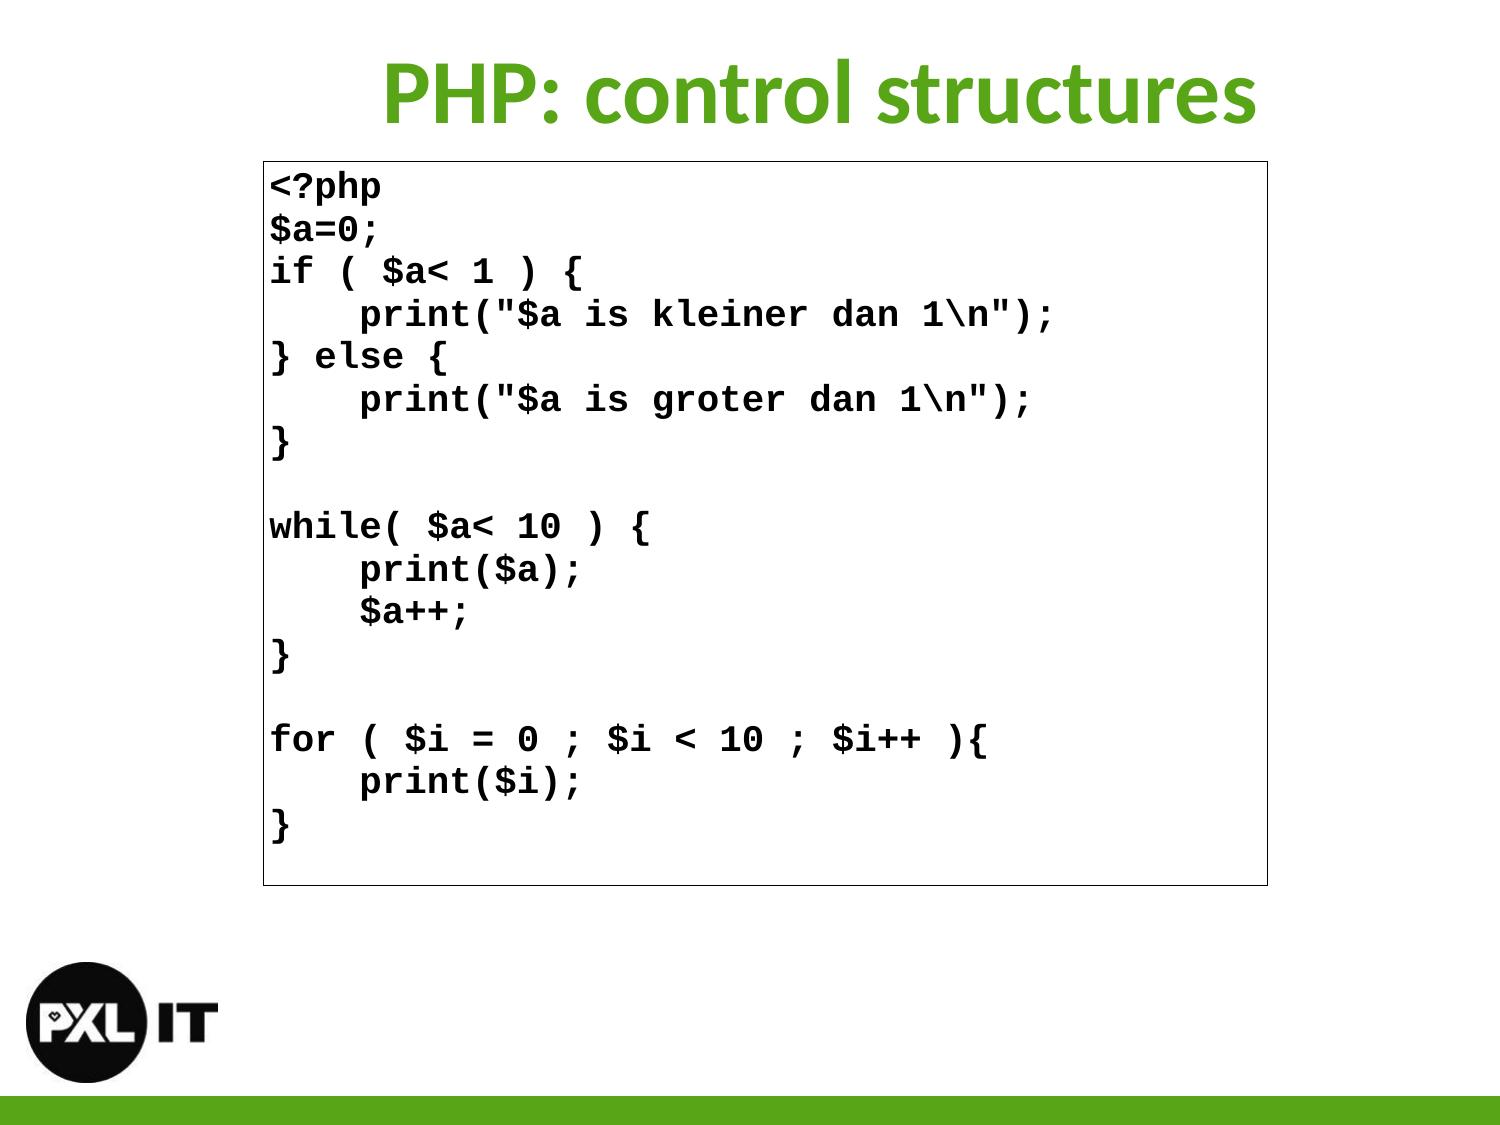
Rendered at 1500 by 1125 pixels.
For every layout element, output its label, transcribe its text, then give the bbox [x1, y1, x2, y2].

table_header <?php $a=0; if ( $a< 1 ) { print("$a is kleiner dan 1\n"); } else { print("$a is groter dan 1\n"); } while( $a< 10 ) { print($a); $a++; } for ( $i = 0 ; $i < 10 ; $i++ ){ print($i); } [264, 162, 1267, 885]
text_box PHP: control structures [201, 24, 1440, 151]
picture [26, 962, 218, 1083]
